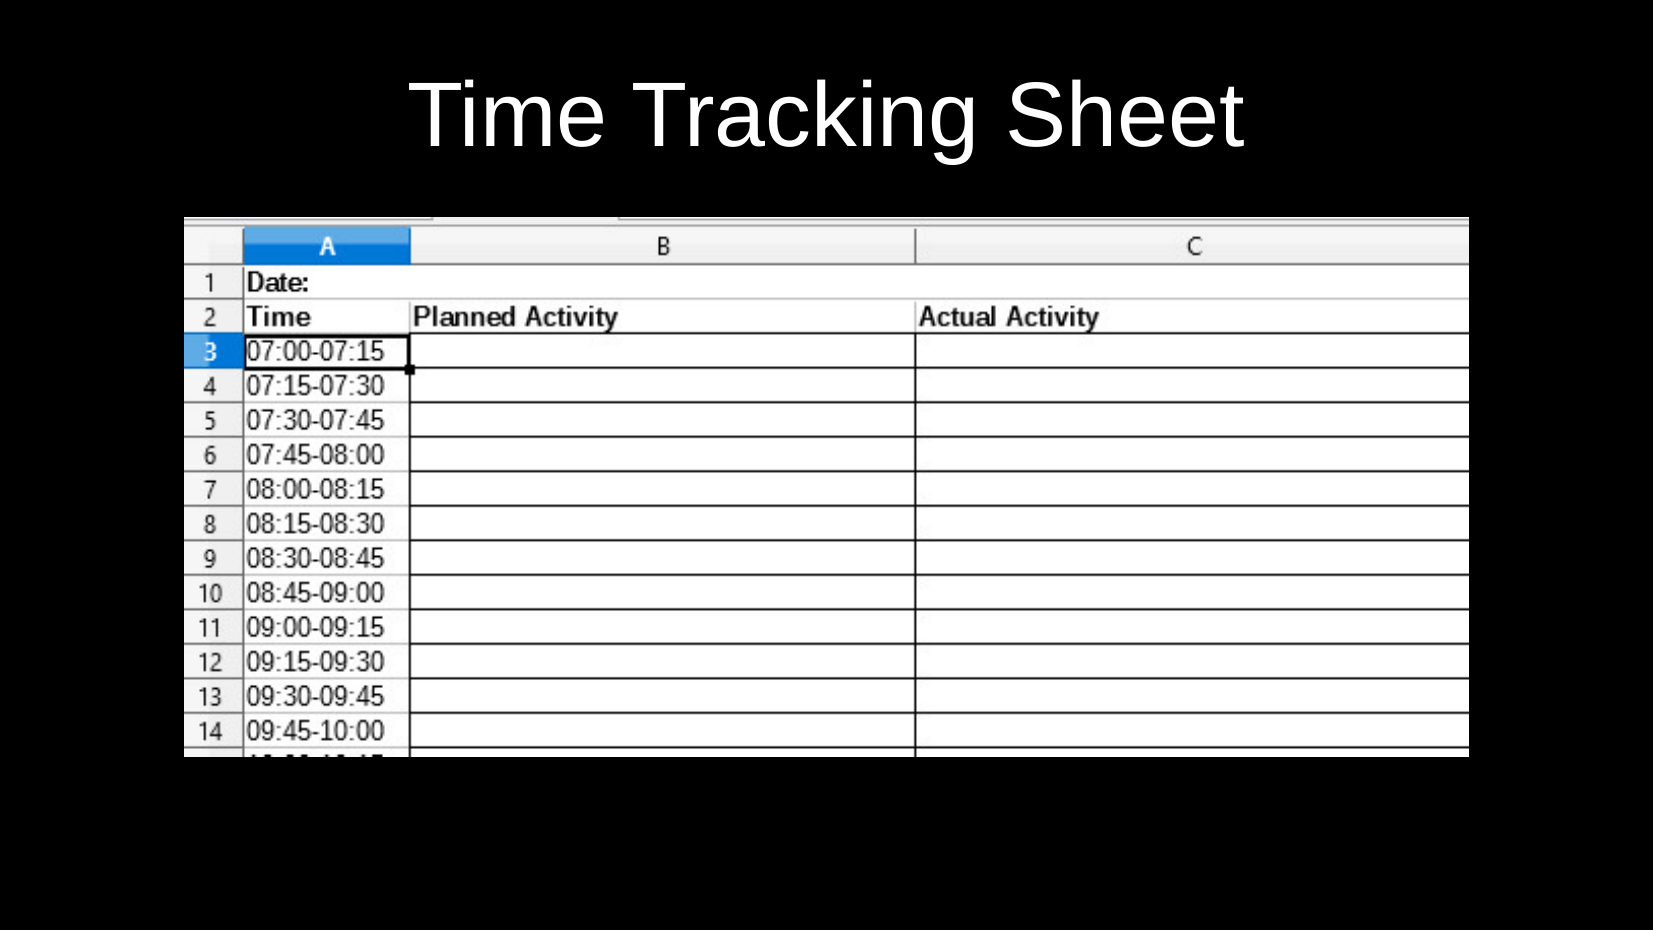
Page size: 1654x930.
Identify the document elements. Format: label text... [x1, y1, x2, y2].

title Time Tracking Sheet [82, 37, 1571, 193]
picture [184, 217, 1469, 757]
